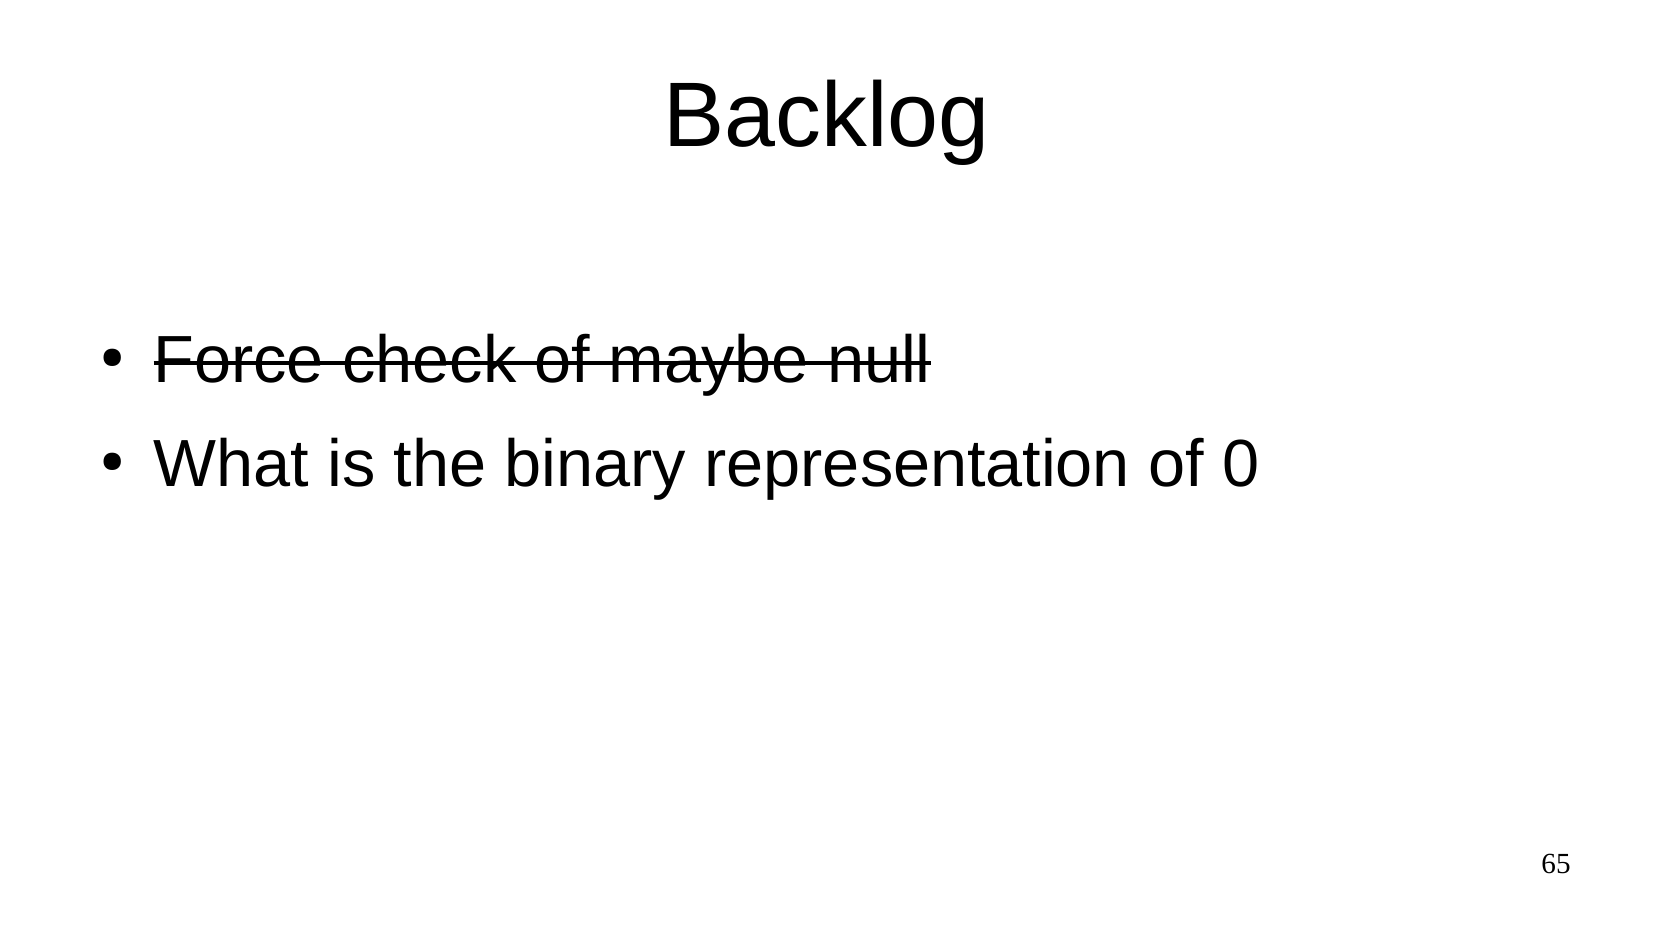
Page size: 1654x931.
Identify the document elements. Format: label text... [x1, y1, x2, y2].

list Force check of maybe null What is the binary representation of 0 [82, 217, 1571, 758]
title Backlog [82, 37, 1571, 193]
